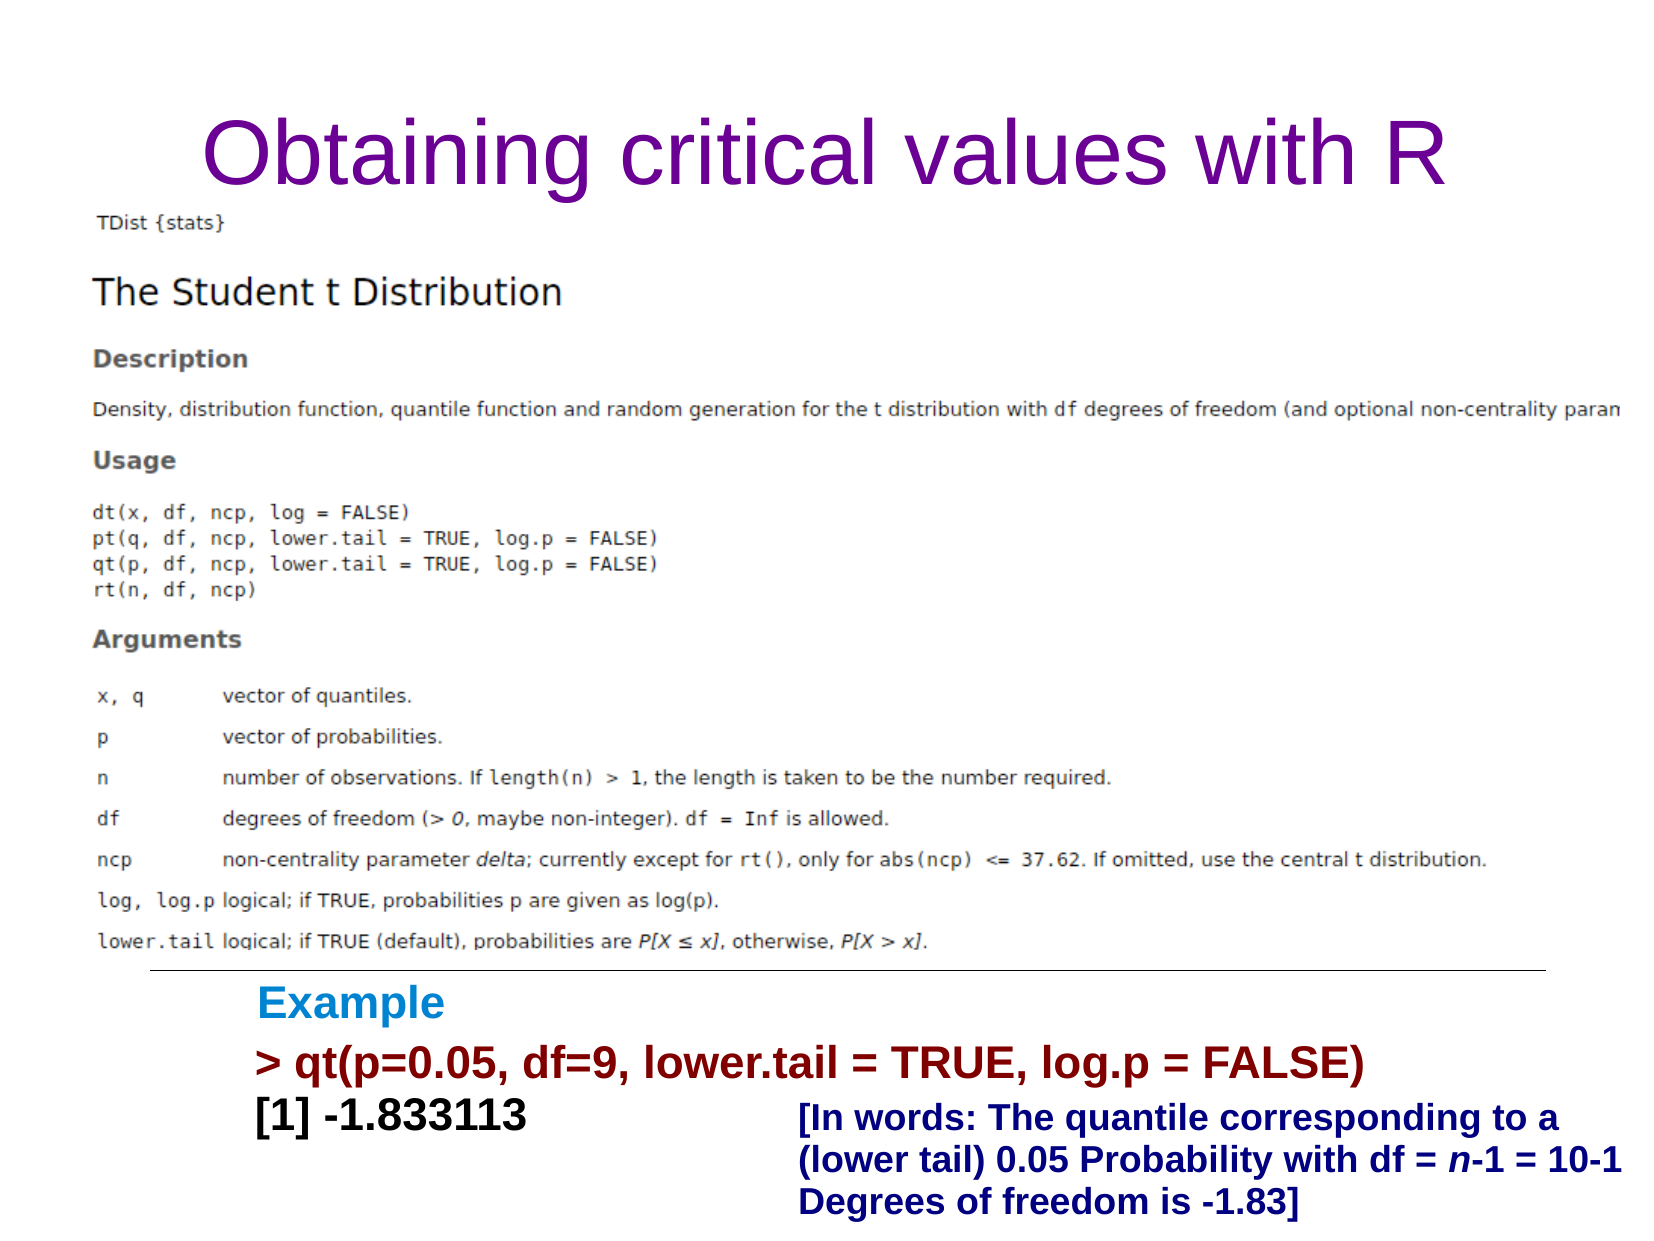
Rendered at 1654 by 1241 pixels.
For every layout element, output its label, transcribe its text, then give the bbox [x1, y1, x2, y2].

title Obtaining critical values with R [82, 49, 1571, 257]
picture [88, 207, 1620, 950]
text_box Example [242, 971, 461, 1036]
text_box [In words: The quantile corresponding to a (lower tail) 0.05 Probability with df = n-1 = 10-1 Degrees of freedom is -1.83] [783, 1089, 1648, 1231]
text_box > qt(p=0.05, df=9, lower.tail = TRUE, log.p = FALSE) [1] -1.833113 [240, 1030, 1381, 1148]
